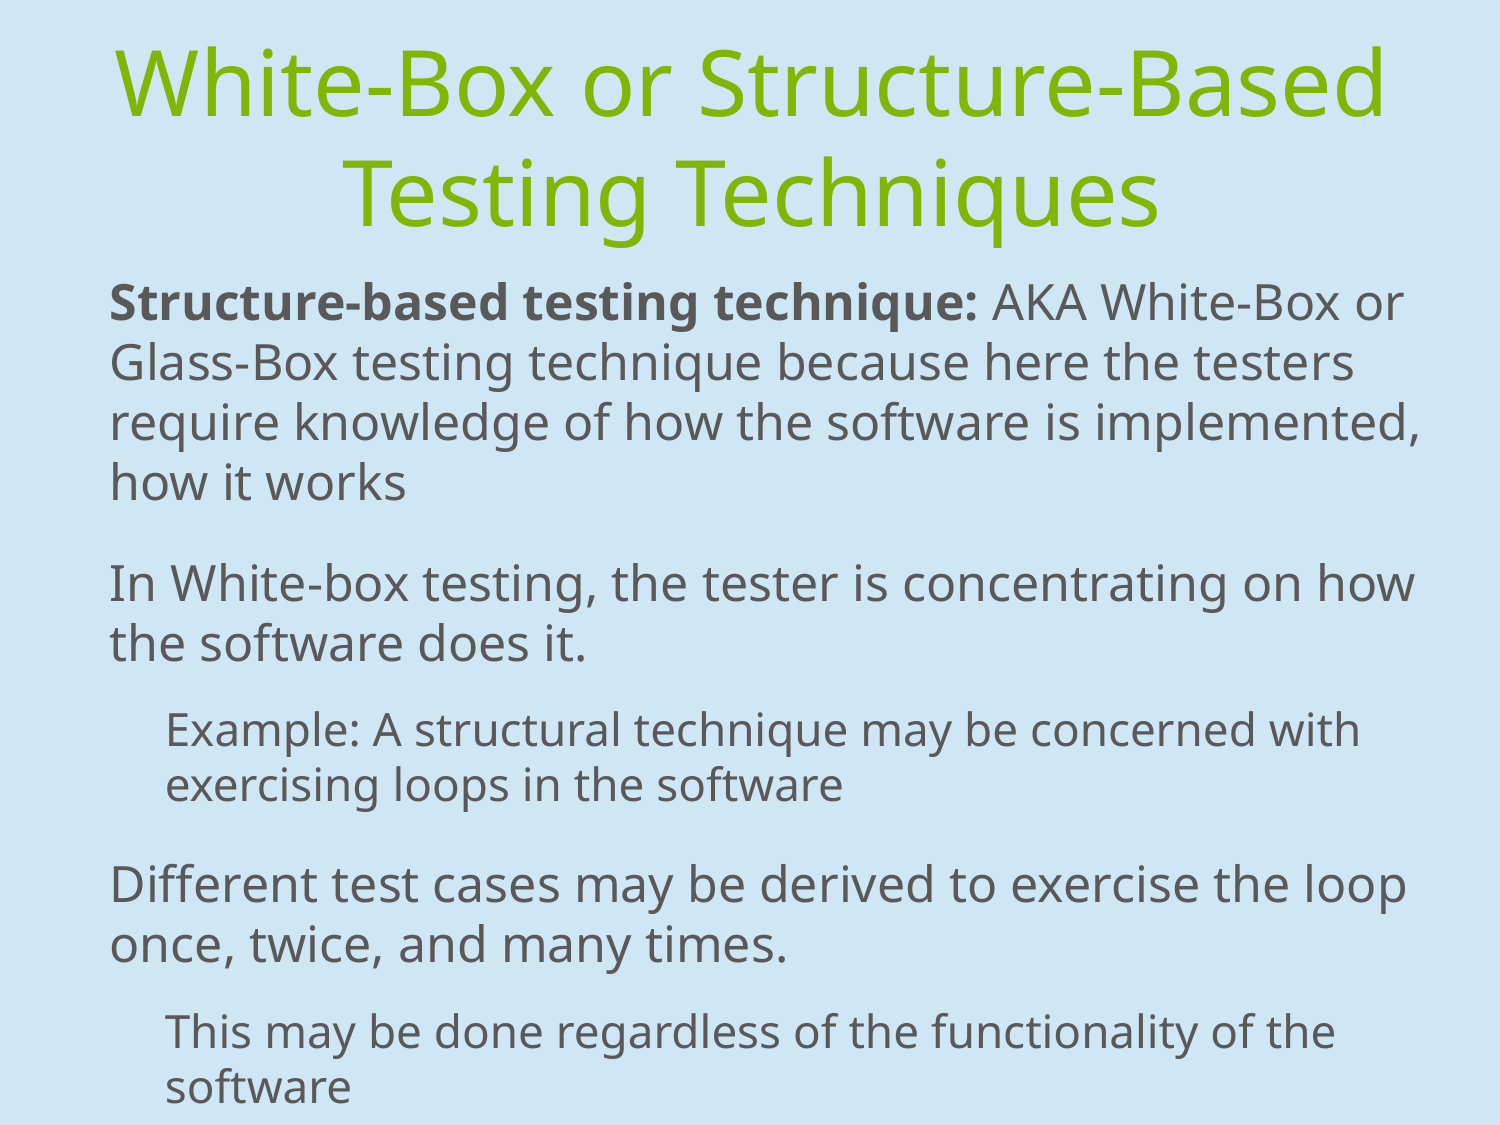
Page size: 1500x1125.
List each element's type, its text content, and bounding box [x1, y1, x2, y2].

list Structure-based testing technique: AKA White-Box or Glass-Box testing technique because here the testers require knowledge of how the software is implemented, how it works In White-box testing, the tester is concentrating on how the software does it. Example: A structural technique may be concerned with exercising loops in the software Different test cases may be derived to exercise the loop once, twice, and many times. This may be done regardless of the functionality of the software Structure-based techniques can also be used at all levels of testing Developers use this in component testing and component integration testing, especially where there is good tool support for code coverage Structure-based techniques are also used in system and acceptance testing, but the structures are different Example: The coverage of menu options or major business transactions could be the structural element in system or acceptance testing [37, 262, 1468, 1093]
title White-Box or Structure-Based Testing Techniques [37, 17, 1468, 237]
